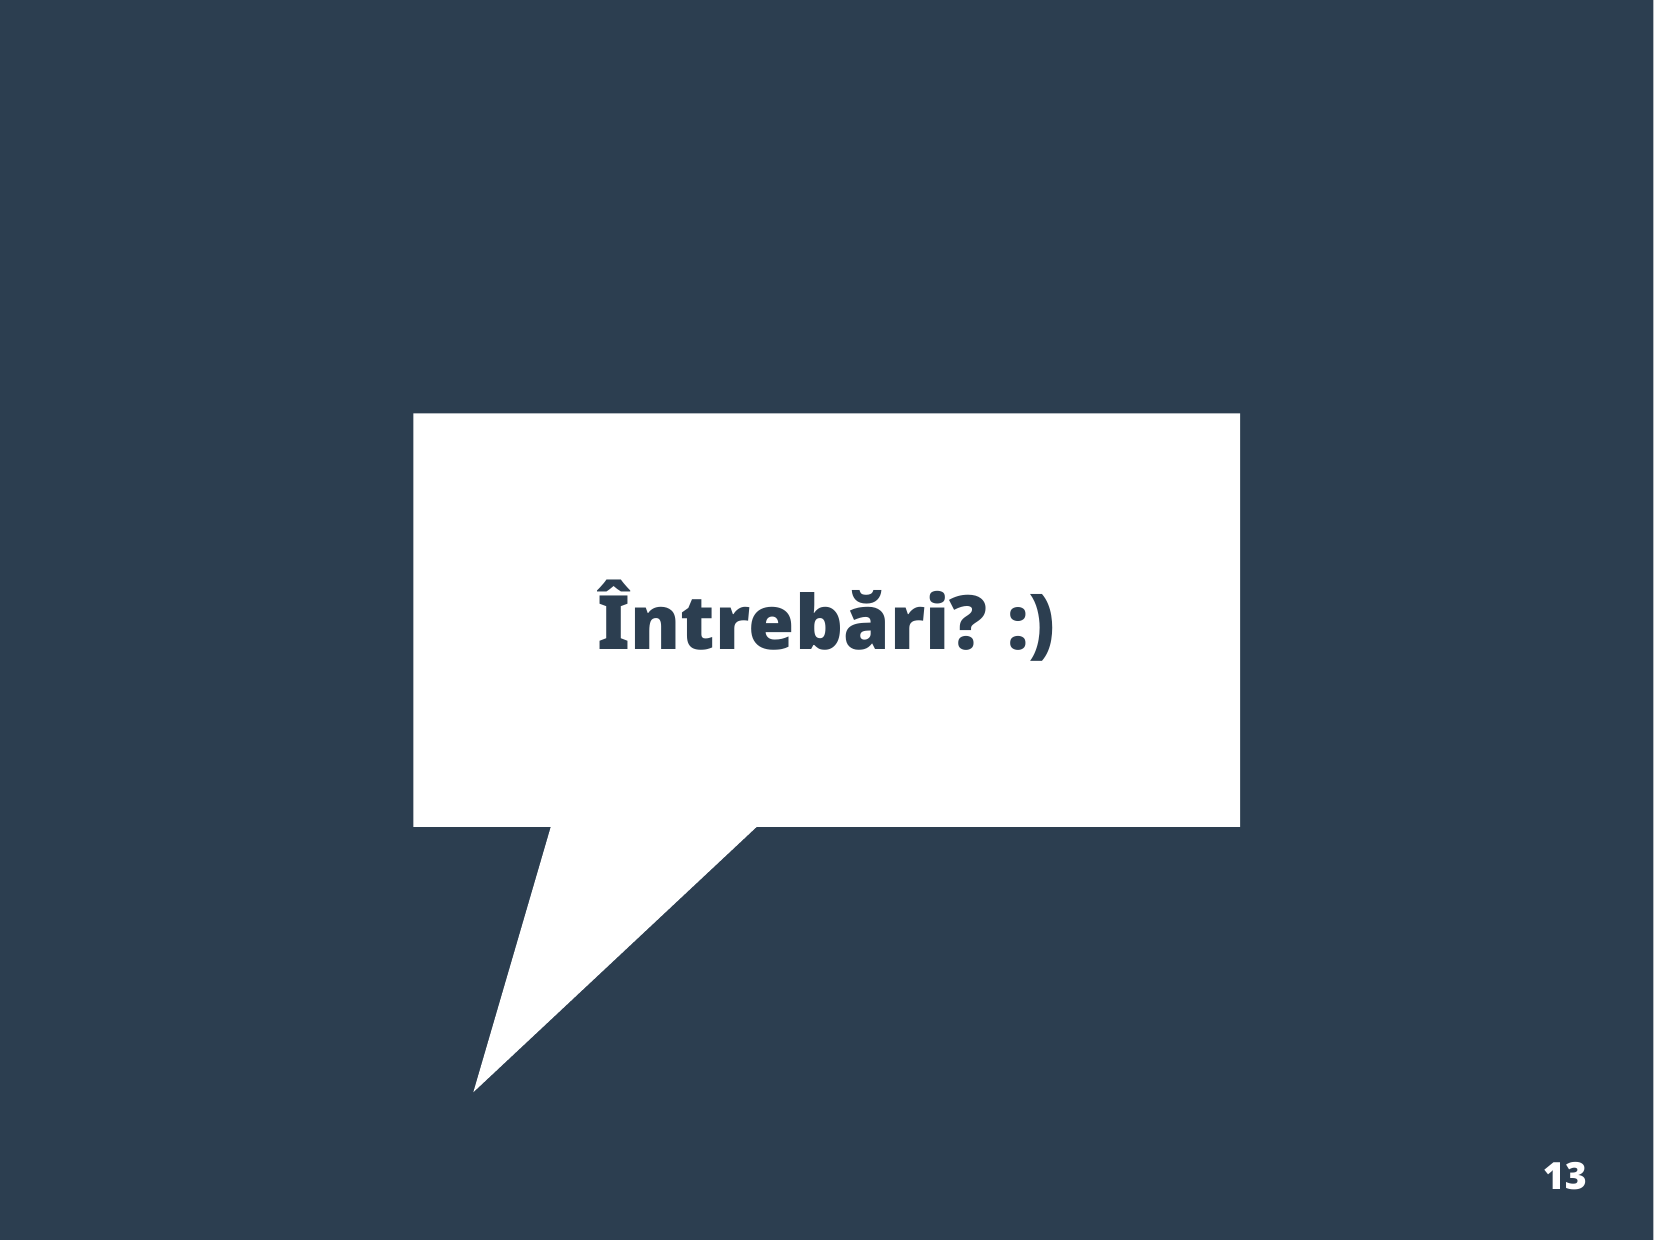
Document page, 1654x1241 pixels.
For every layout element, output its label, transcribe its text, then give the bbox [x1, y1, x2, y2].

title Întrebări? :) [442, 442, 1211, 798]
